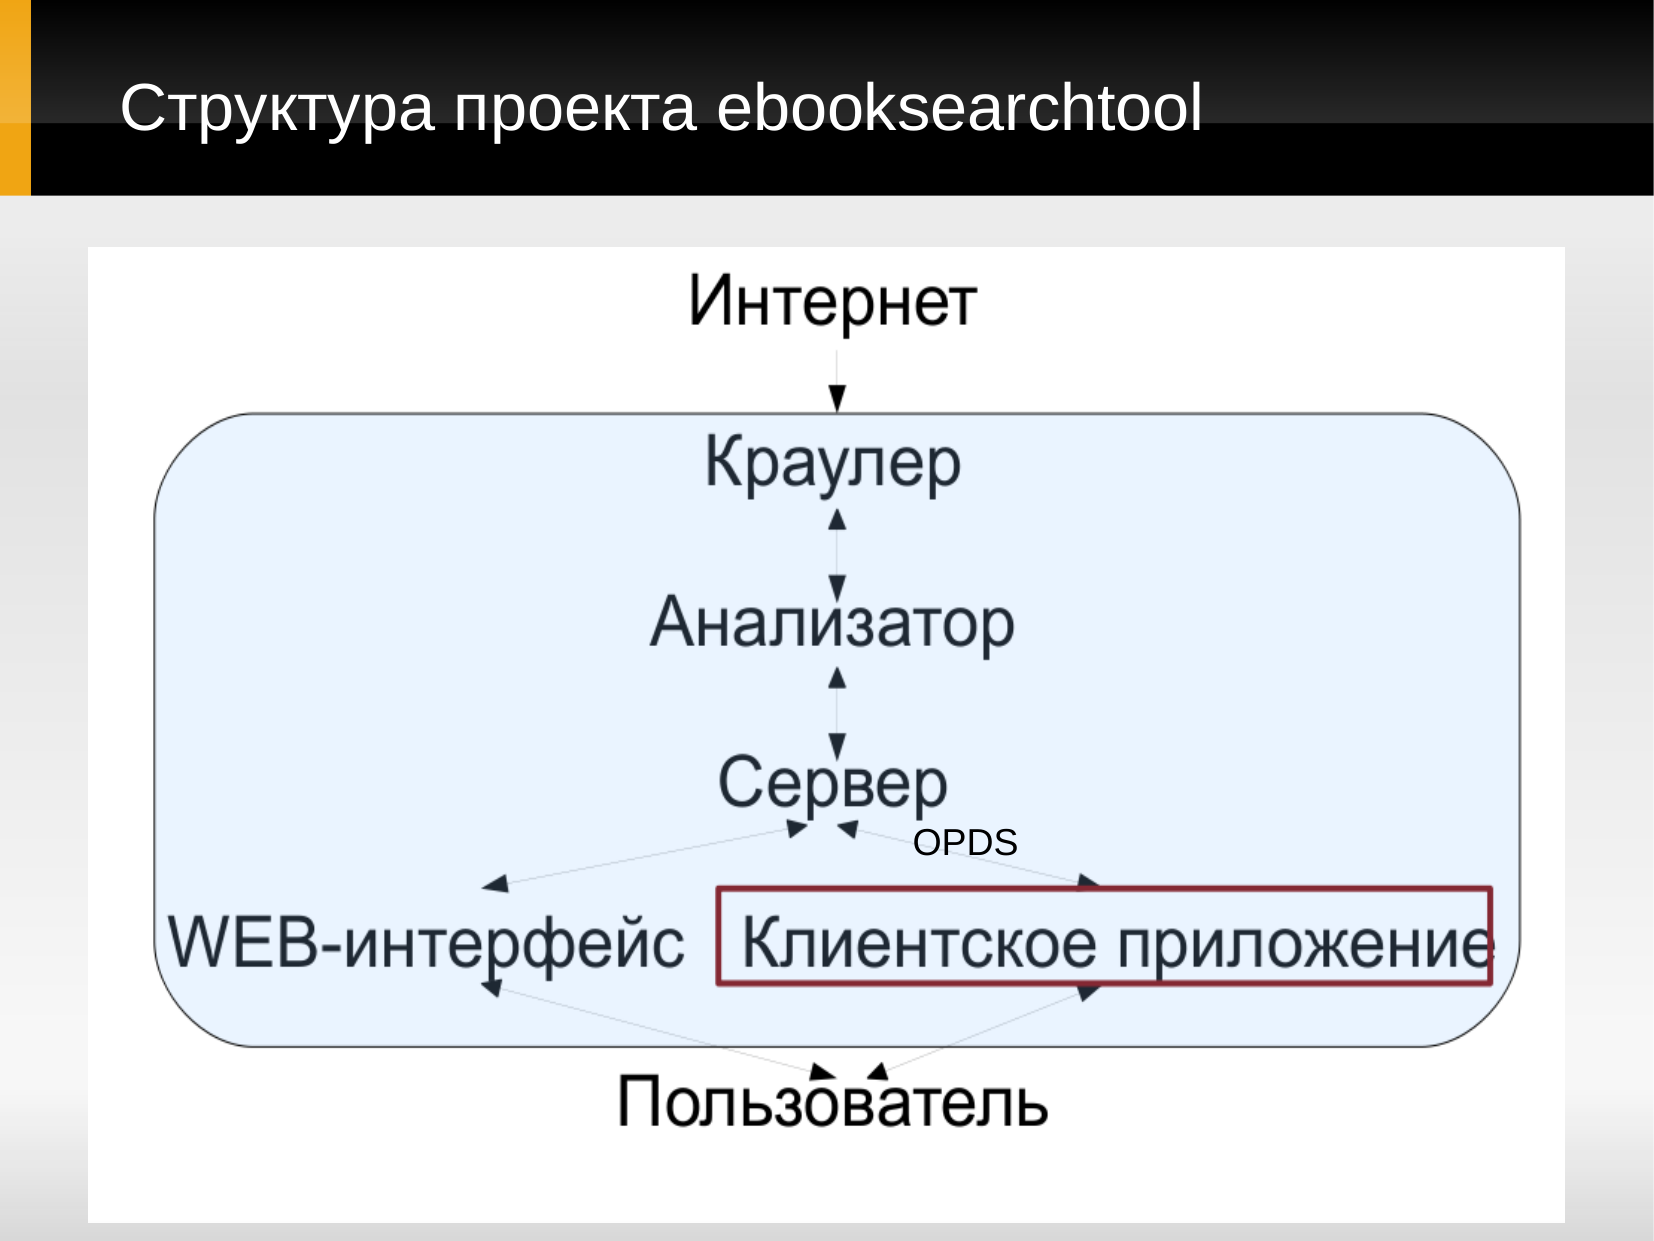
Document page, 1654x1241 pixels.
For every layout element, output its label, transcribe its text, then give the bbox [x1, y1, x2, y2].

picture [0, 0, 1654, 1241]
text_box OPDS [897, 809, 1034, 871]
text_box Структура проекта ebooksearchtool [104, 53, 1506, 172]
